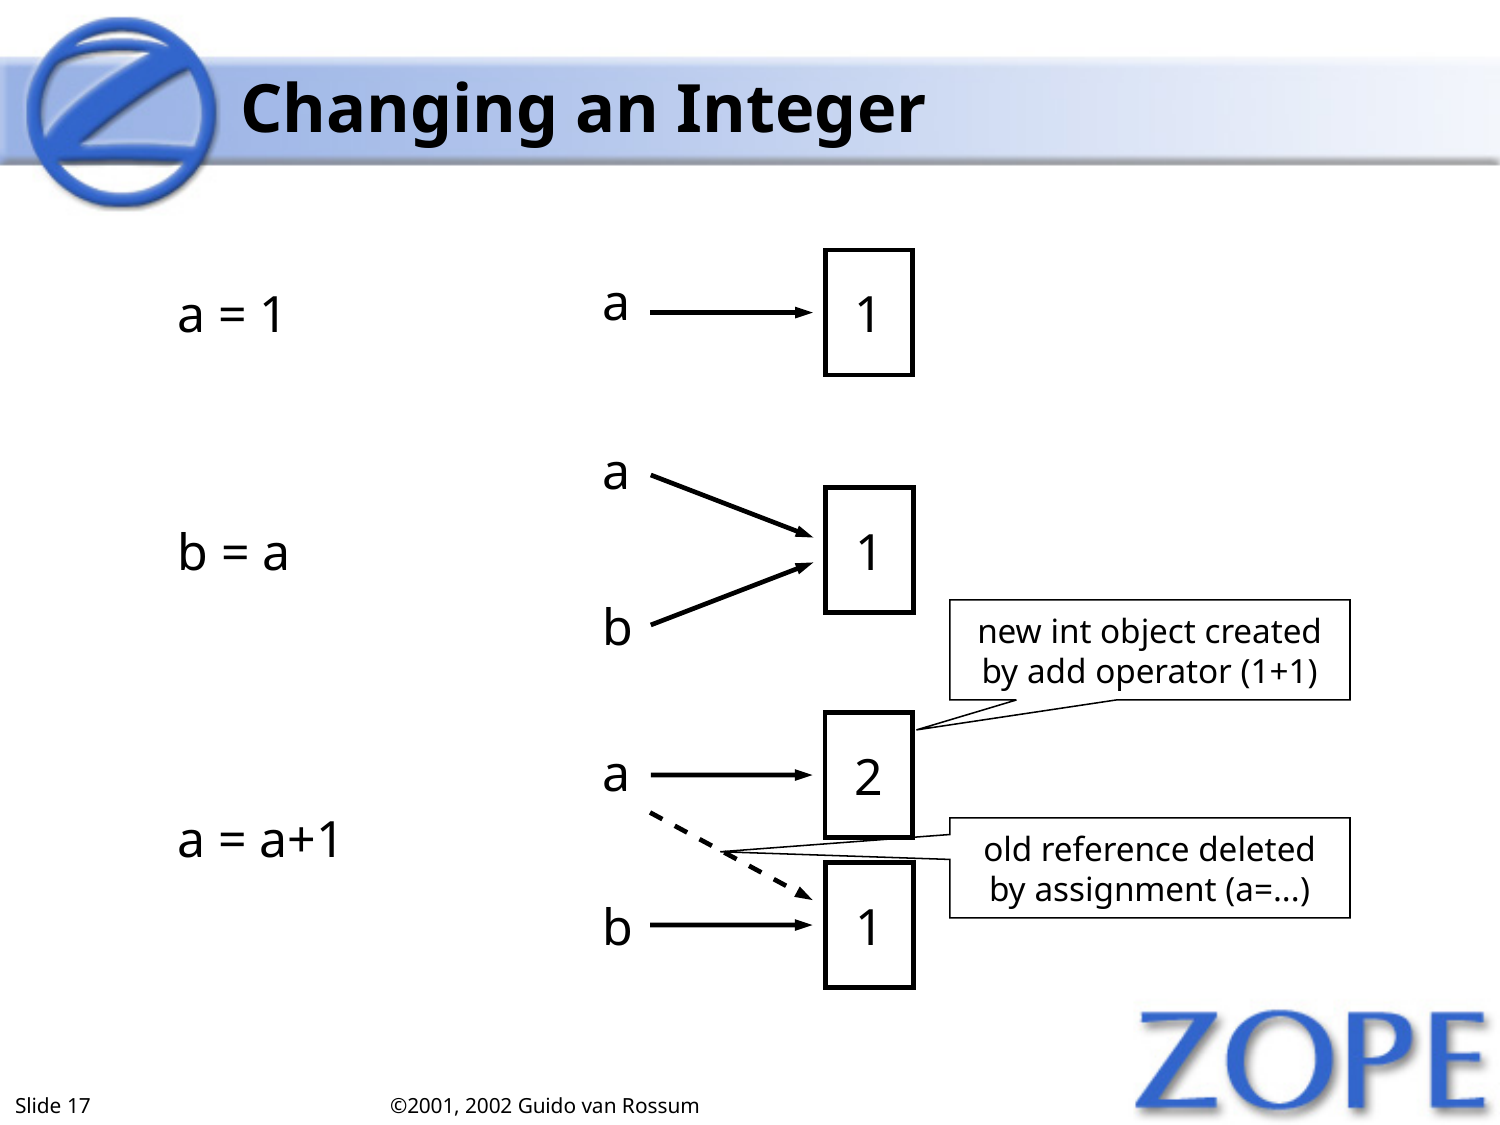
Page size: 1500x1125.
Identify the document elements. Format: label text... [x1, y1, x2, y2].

text_box new int object created by add operator (1+1) [916, 599, 1351, 730]
text_box a = 1 [162, 275, 331, 351]
title Changing an Integer [225, 50, 1467, 163]
text_box a [587, 262, 648, 338]
text_box 1 [825, 250, 913, 375]
text_box b [587, 587, 649, 663]
text_box 2 [825, 712, 913, 838]
text_box old reference deleted by assignment (a=...) [720, 817, 1351, 918]
text_box a [588, 432, 649, 508]
text_box 1 [826, 487, 913, 613]
text_box a [588, 733, 649, 809]
text_box 1 [826, 862, 913, 988]
text_box b [587, 887, 649, 963]
text_box b = a [162, 512, 331, 588]
text_box a = a+1 [162, 800, 402, 876]
